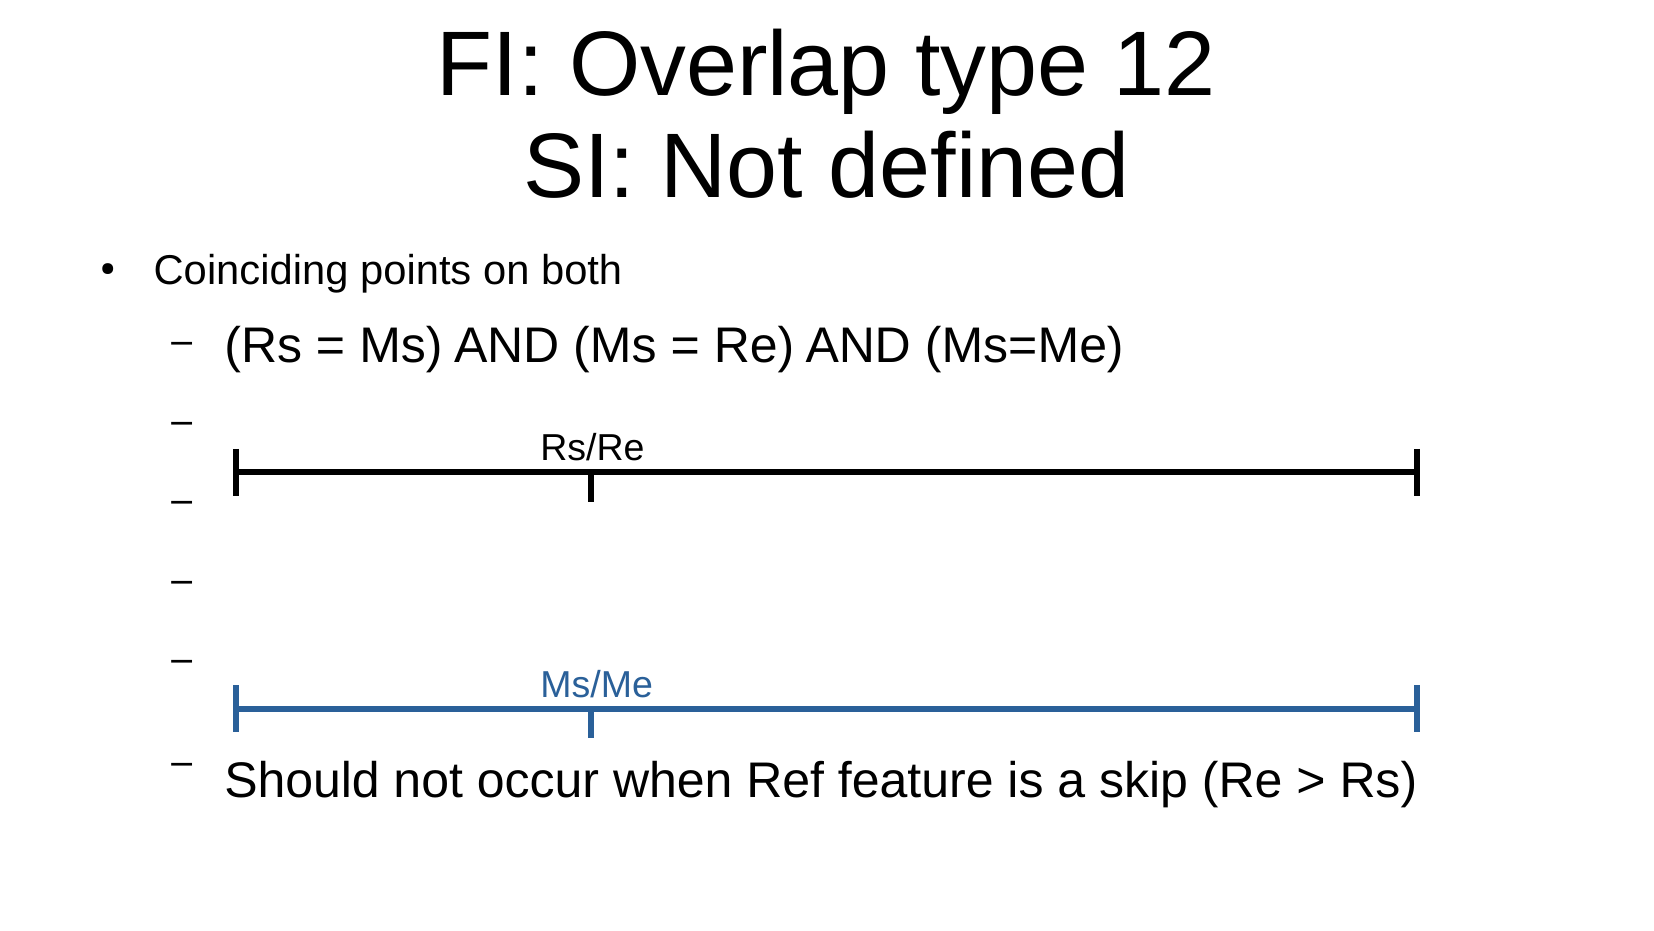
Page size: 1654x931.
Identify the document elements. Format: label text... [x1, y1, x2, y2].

title FI: Overlap type 12 SI: Not defined [82, 12, 1571, 218]
text_box Rs/Re [525, 419, 668, 519]
text_box Ms/Me [525, 655, 686, 755]
list Coinciding points on both (Rs = Ms) AND (Ms = Re) AND (Ms=Me) Should not occur when Ref feature is a skip (Re > Rs) [82, 247, 1571, 931]
